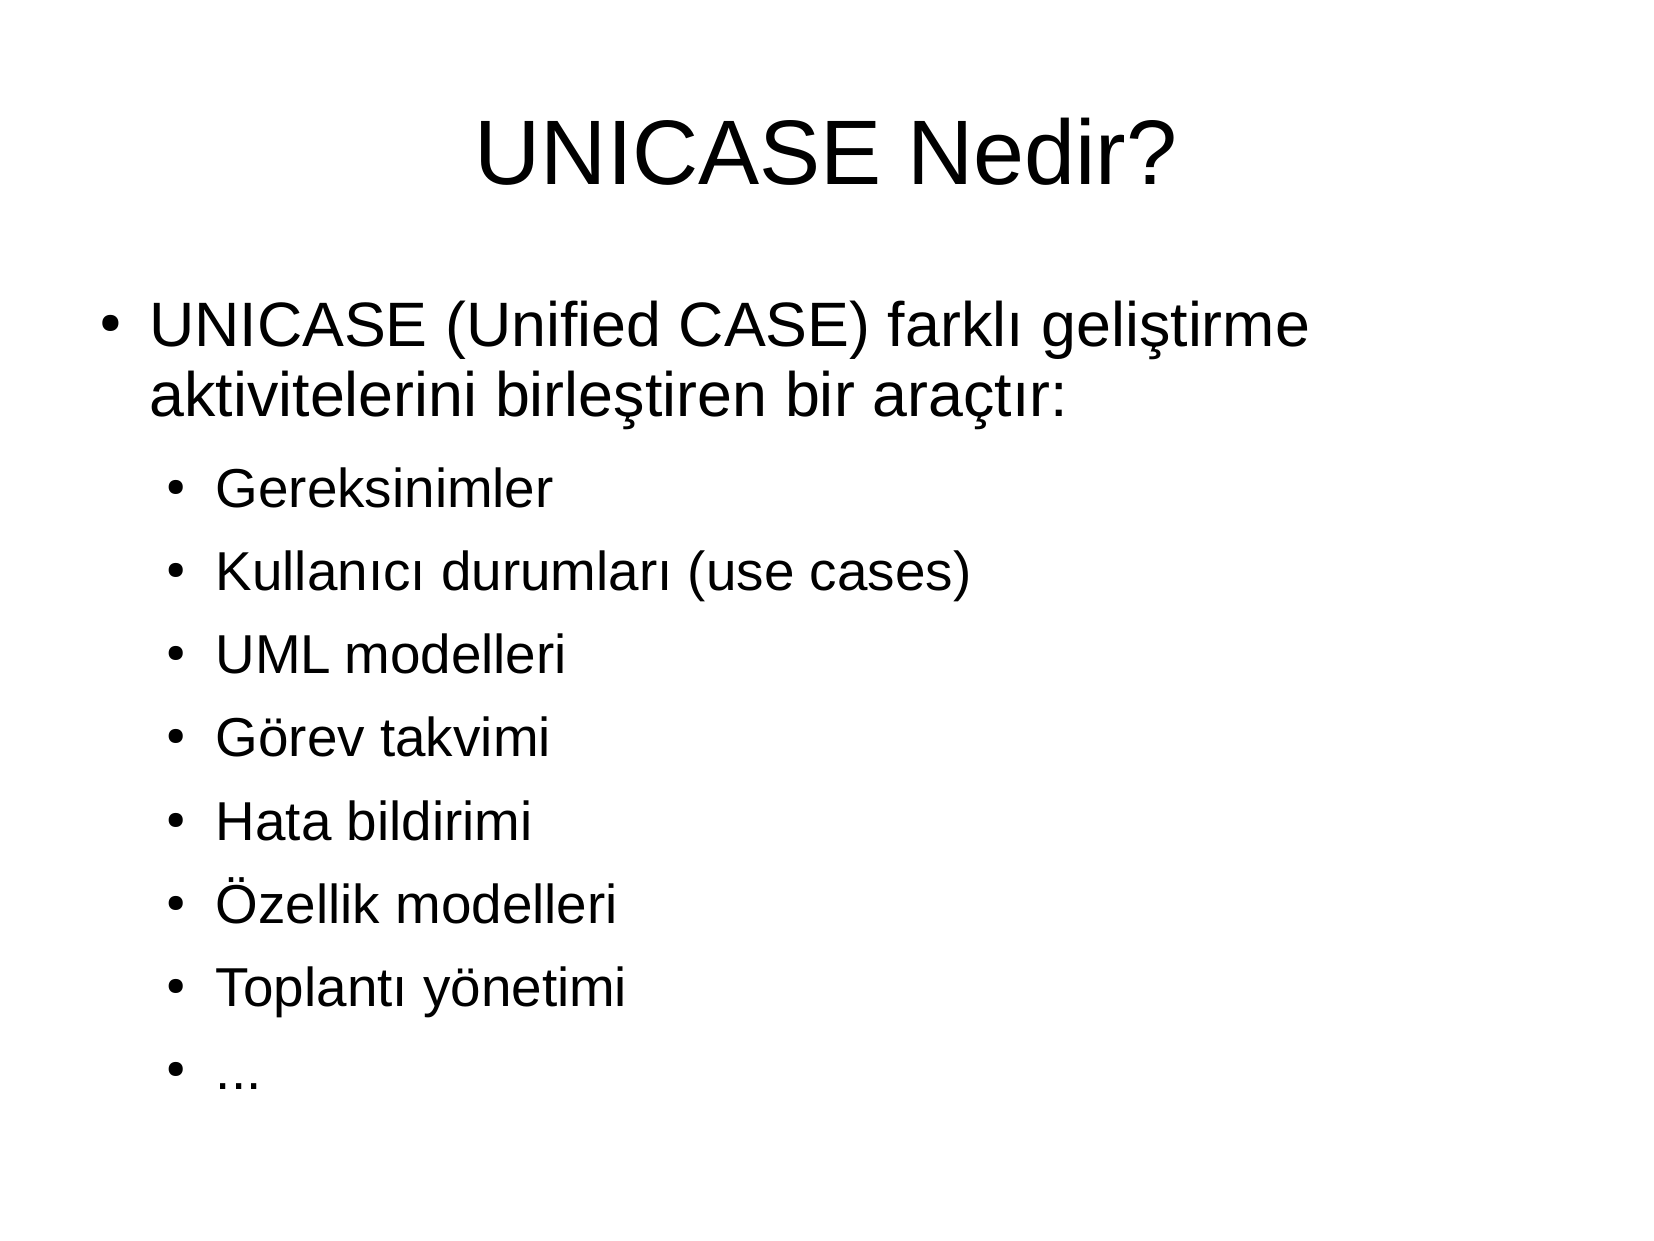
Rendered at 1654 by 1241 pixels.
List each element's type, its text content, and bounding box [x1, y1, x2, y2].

title UNICASE Nedir? [82, 49, 1571, 257]
list UNICASE (Unified CASE) farklı geliştirme aktivitelerini birleştiren bir araçtır: Gereksinimler Kullanıcı durumları (use cases) UML modelleri Görev takvimi Hata bildirimi Özellik modelleri Toplantı yönetimi ... [82, 290, 1571, 1109]
